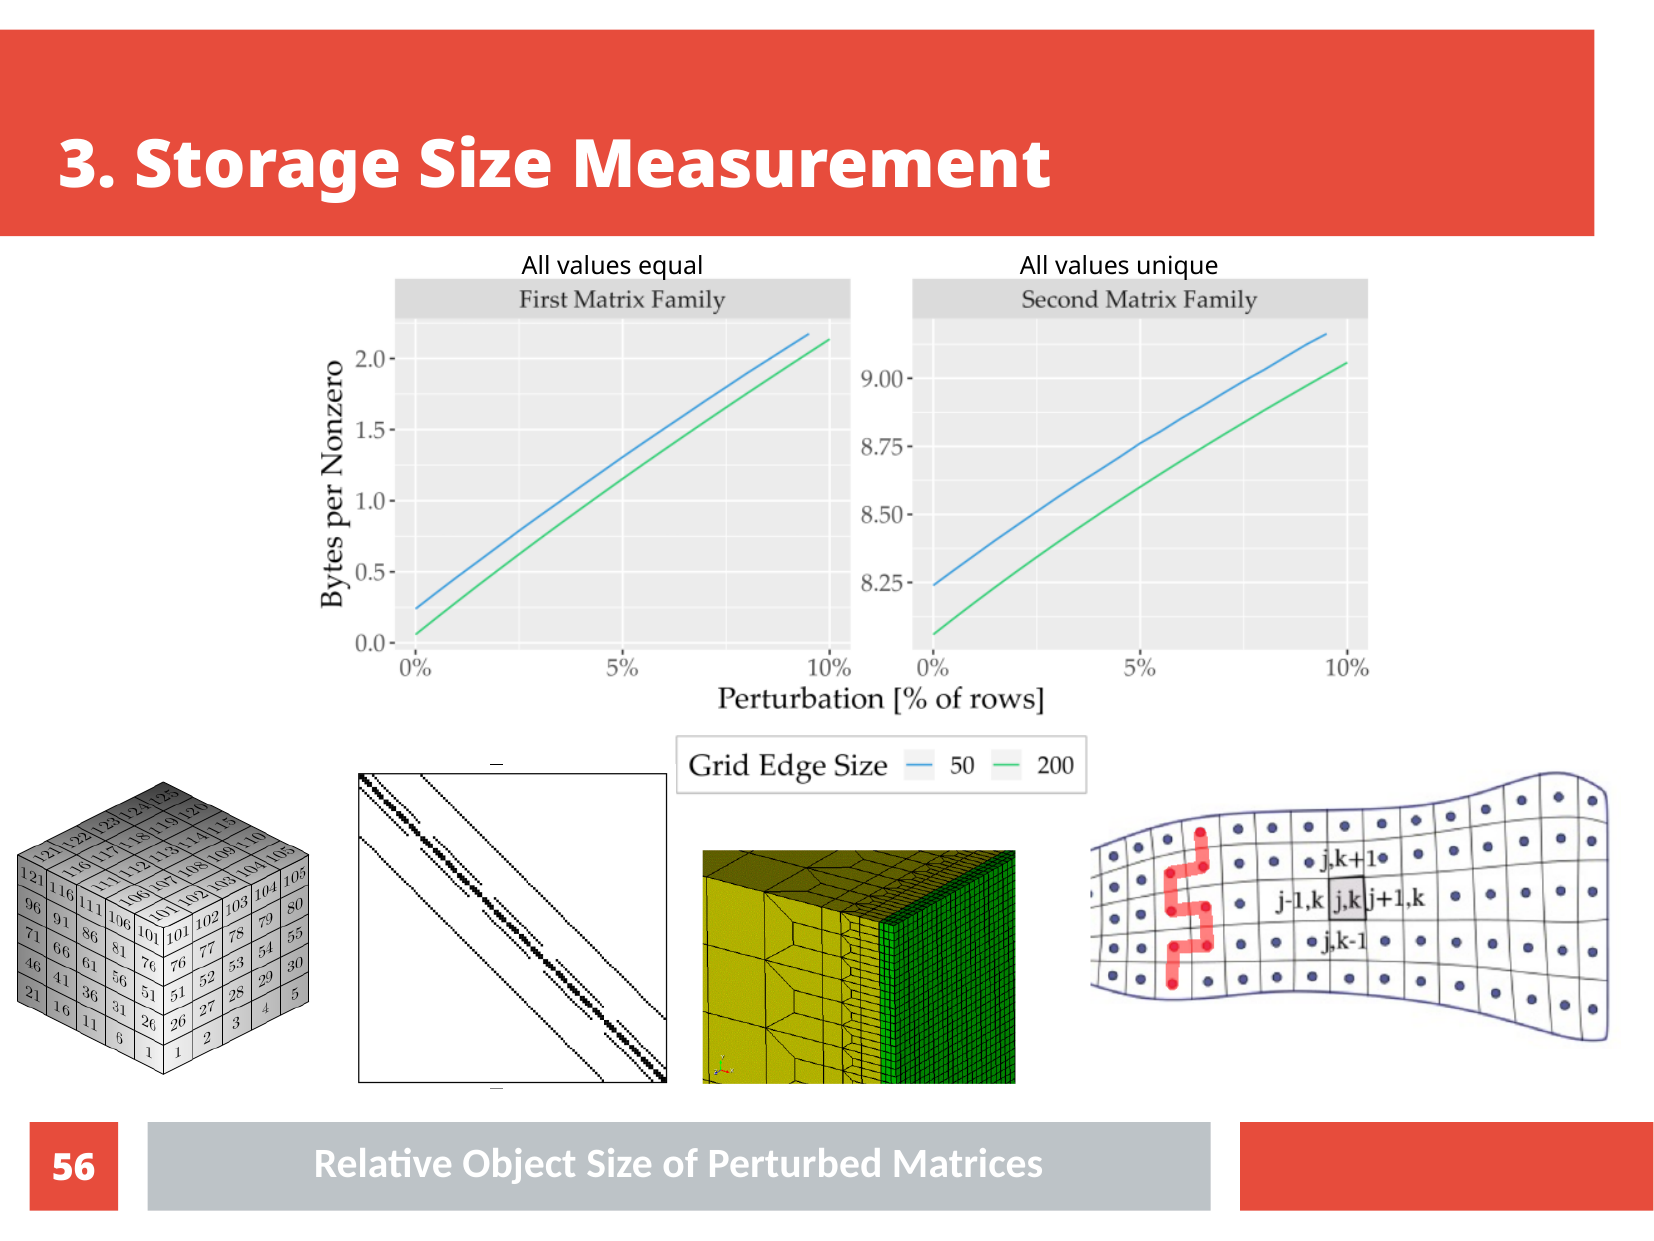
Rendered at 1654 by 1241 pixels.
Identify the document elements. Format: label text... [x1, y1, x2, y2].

text_box All values equal [506, 240, 721, 289]
text_box Relative Object Size of Perturbed Matrices [150, 1125, 1208, 1209]
picture [695, 844, 1021, 1089]
picture [6, 259, 1621, 1089]
title 3. Storage Size Measurement [59, 59, 1595, 207]
text_box All values unique [1005, 240, 1246, 323]
